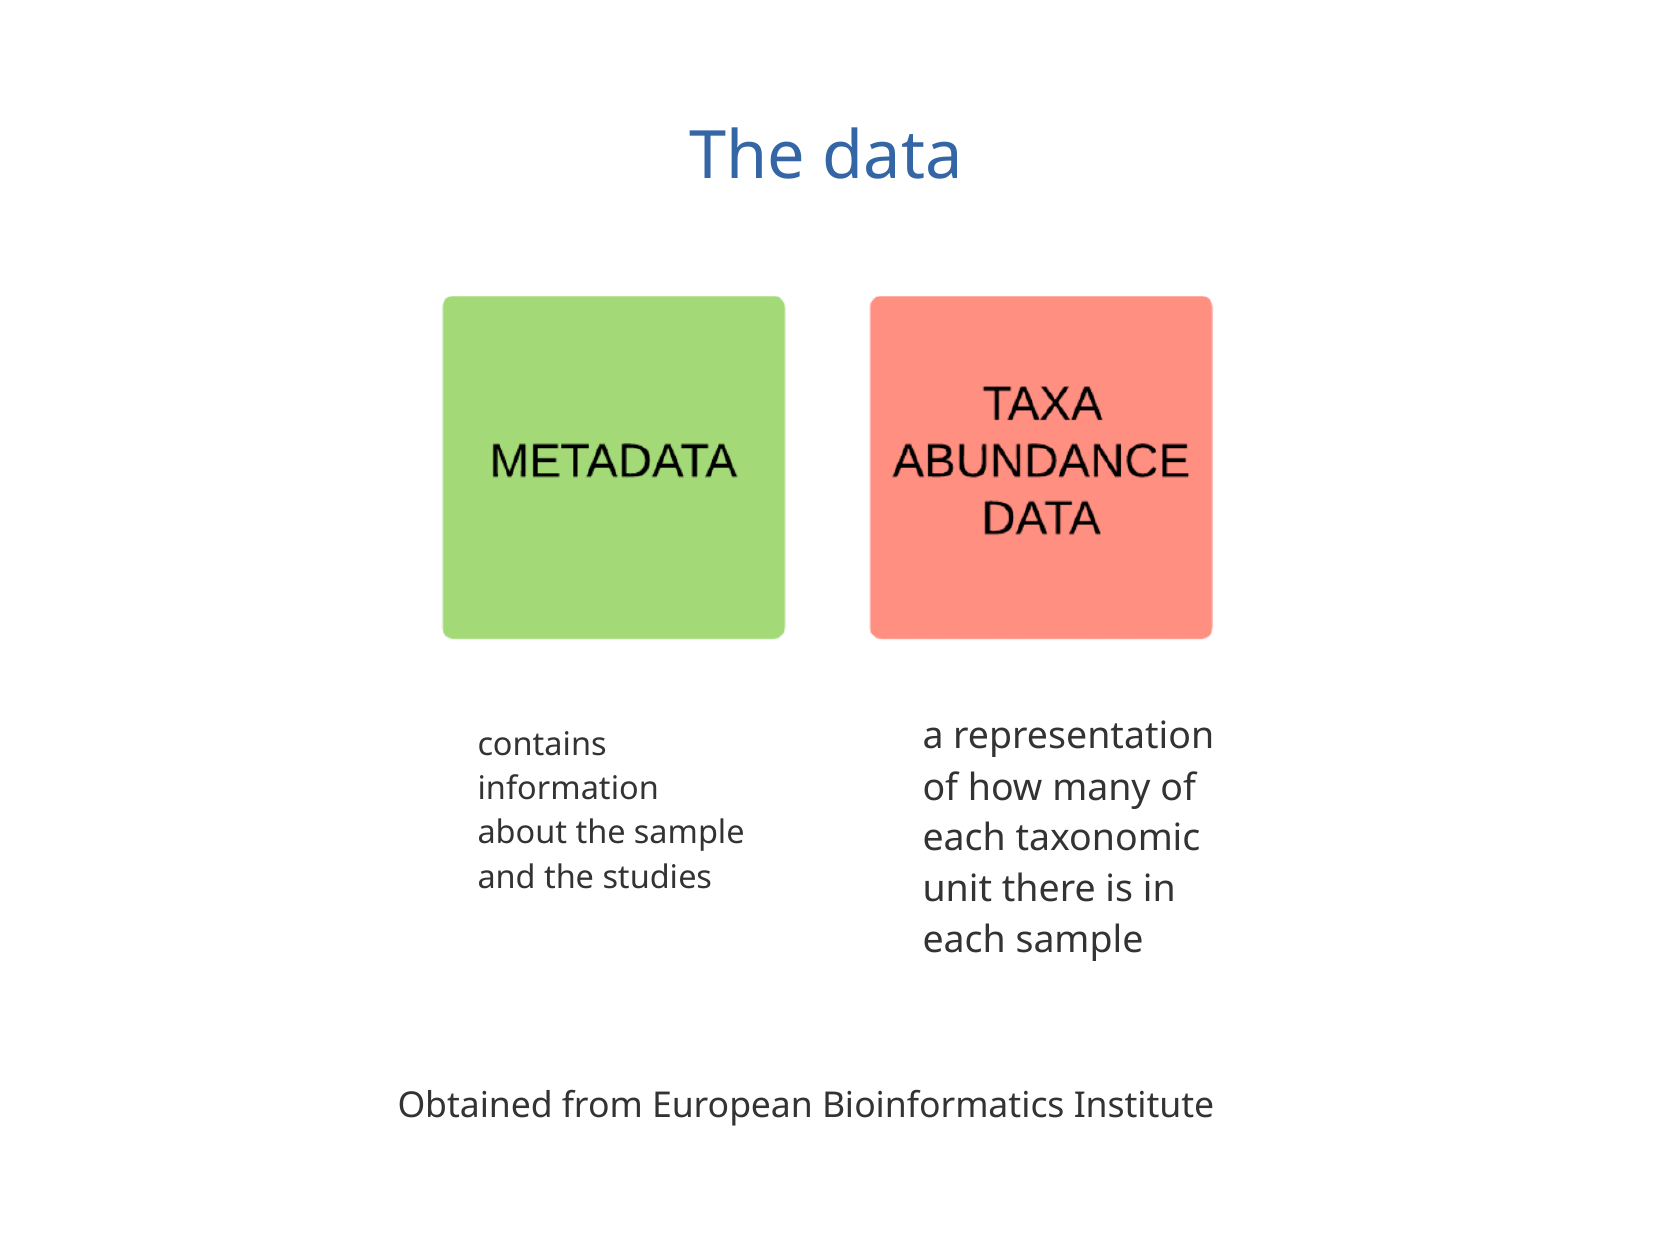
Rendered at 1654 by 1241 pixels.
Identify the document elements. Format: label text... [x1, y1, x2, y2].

title The data [82, 49, 1571, 257]
picture [390, 241, 1265, 691]
text_box contains information about the sample and the studies [429, 720, 754, 931]
list Obtained from European Bioinformatics Institute [345, 1080, 1291, 1129]
text_box a representation of how many of each taxonomic unit there is in each sample [867, 708, 1228, 1036]
